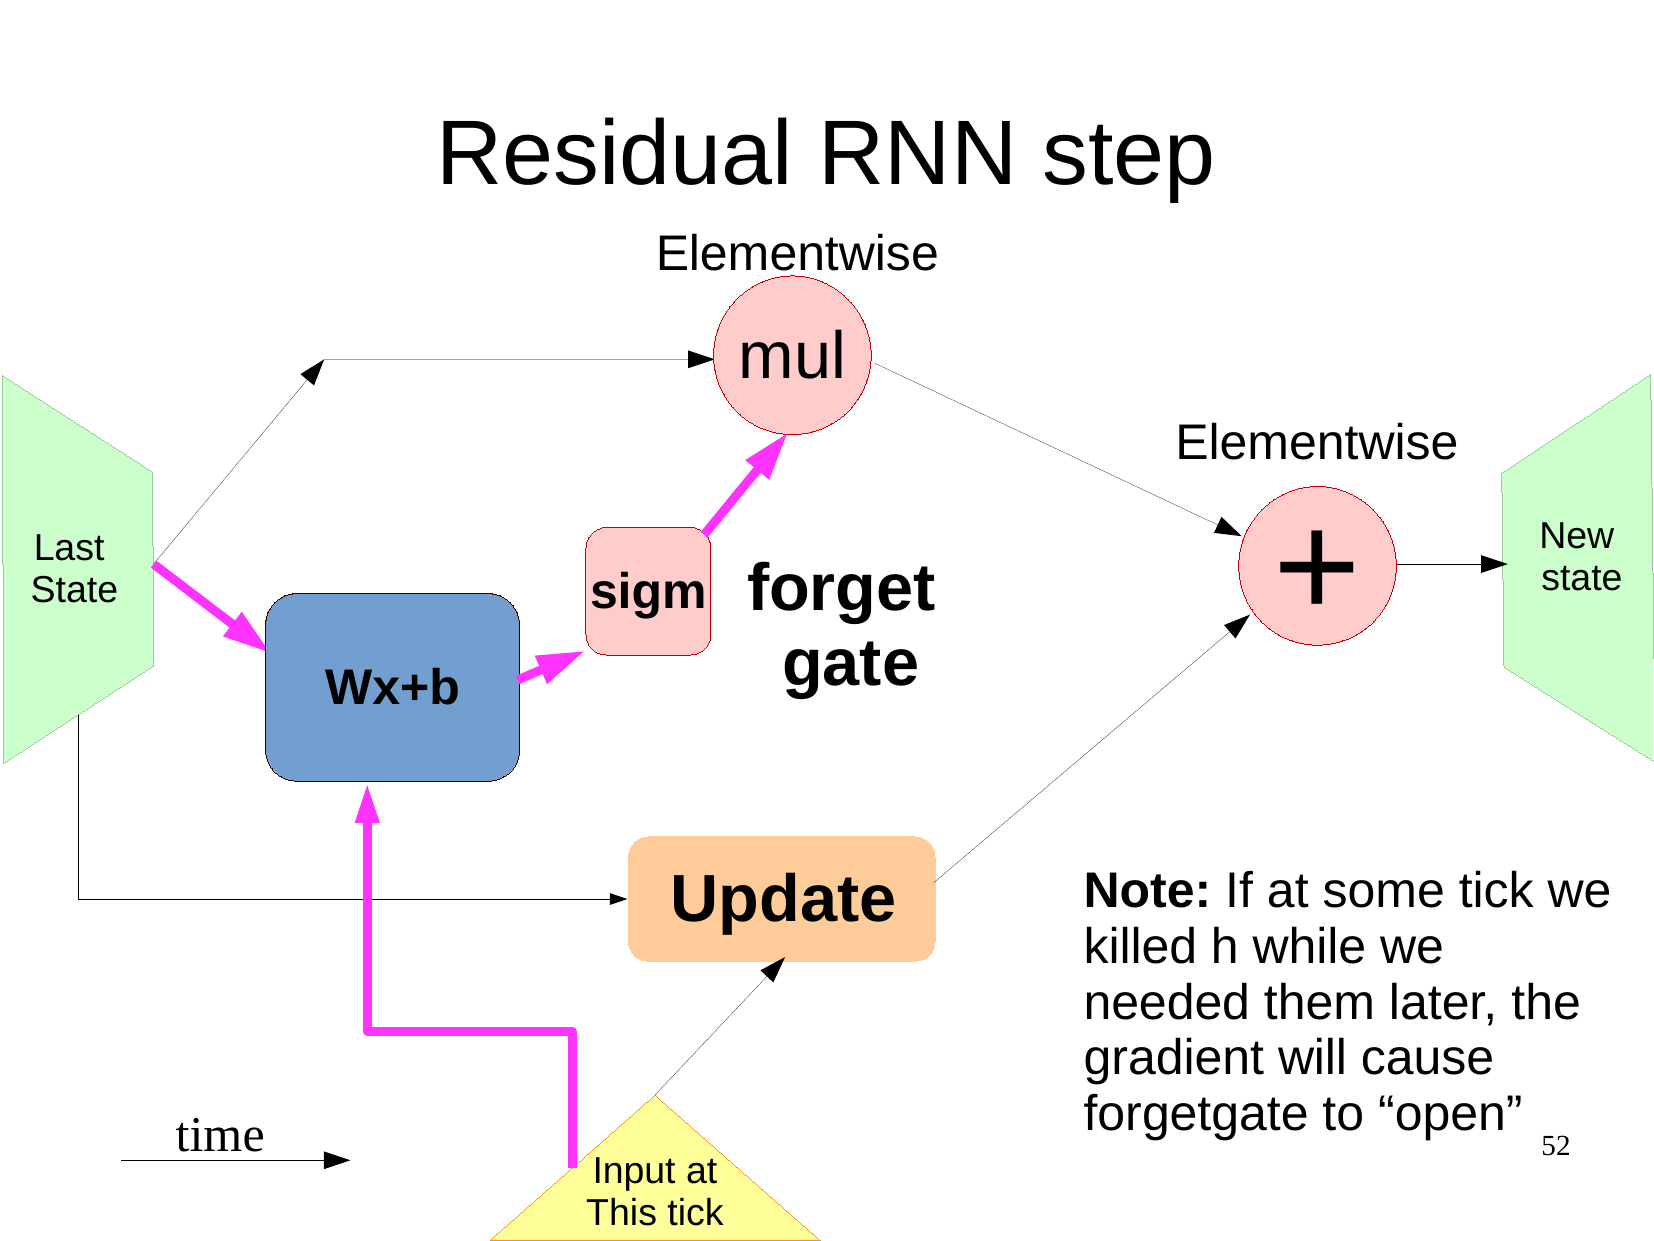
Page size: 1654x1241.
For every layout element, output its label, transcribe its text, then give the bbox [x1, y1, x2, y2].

text_box New state [1483, 507, 1654, 606]
text_box forget gate [732, 542, 970, 707]
text_box mul [713, 289, 872, 435]
text_box + [1238, 486, 1397, 646]
title Residual RNN step [82, 49, 1571, 257]
text_box time [160, 1107, 280, 1164]
text_box Note: If at some tick we killed h while we needed them later, the gradient will cause forgetgate to “open” [1068, 855, 1633, 1152]
text_box Elementwise [1160, 406, 1474, 478]
text_box Update [656, 853, 913, 944]
text_box Input at This tick [490, 1095, 821, 1241]
text_box [1501, 374, 1653, 507]
text_box [3, 661, 154, 764]
text_box Wx+b [265, 593, 520, 782]
text_box [627, 835, 937, 963]
text_box Last State [0, 519, 169, 661]
text_box sigm [585, 527, 711, 656]
text_box Last State [158, 547, 169, 569]
text_box [1503, 606, 1654, 762]
text_box [2, 375, 153, 519]
text_box Elementwise [640, 217, 954, 289]
